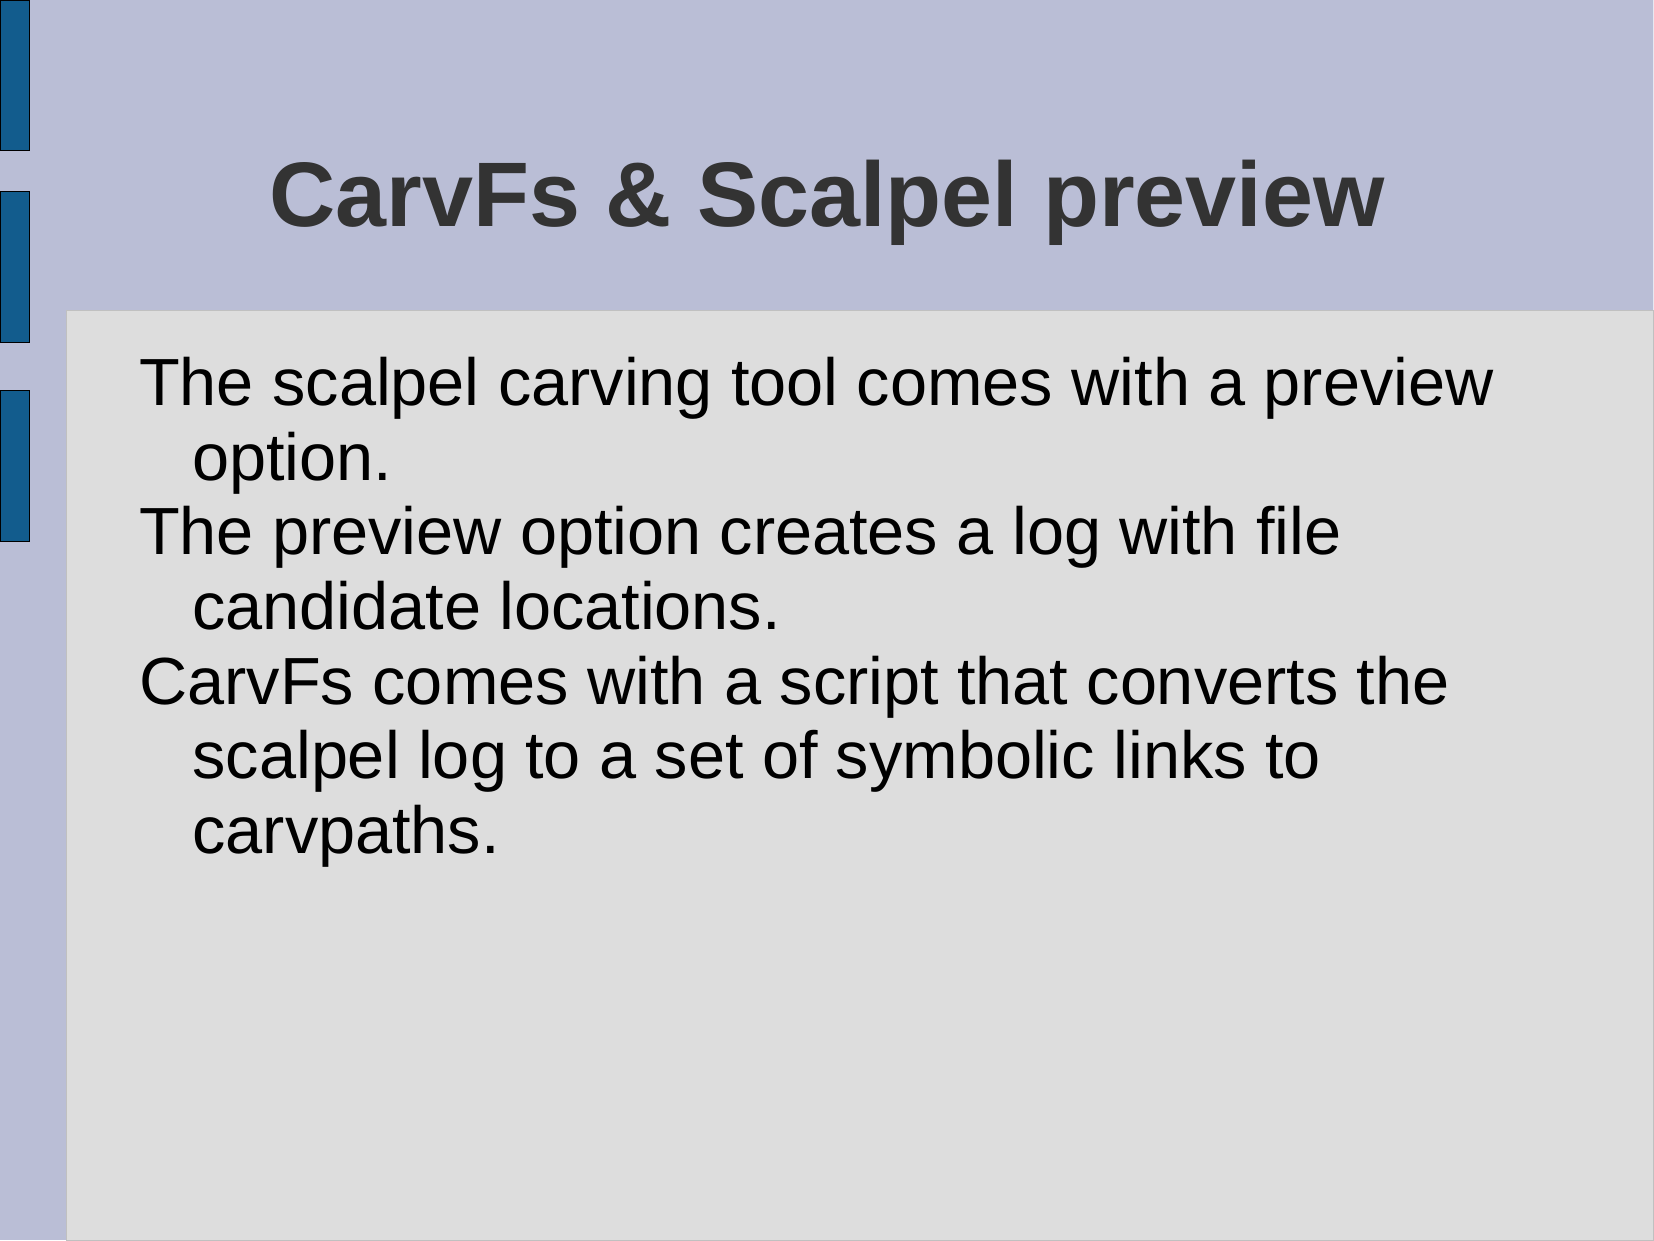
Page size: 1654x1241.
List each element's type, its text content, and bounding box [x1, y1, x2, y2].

list The scalpel carving tool comes with a preview option. The preview option creates a log with file candidate locations. CarvFs comes with a script that converts the scalpel log to a set of symbolic links to carvpaths. [121, 344, 1534, 1127]
title CarvFs & Scalpel preview [121, 91, 1534, 299]
